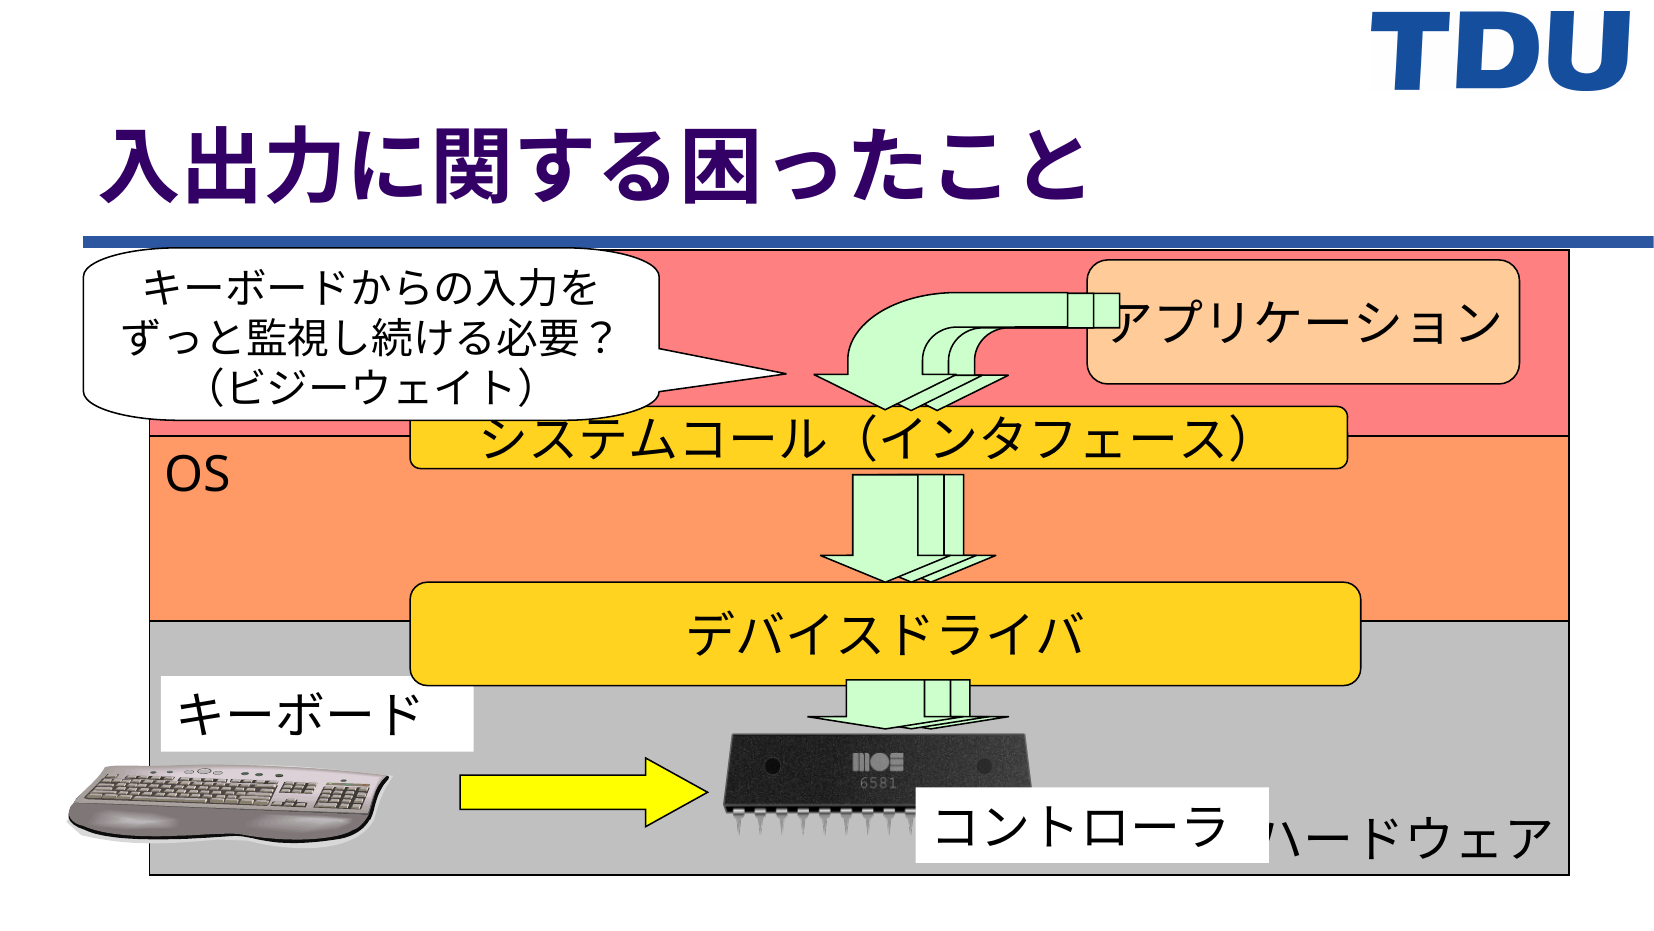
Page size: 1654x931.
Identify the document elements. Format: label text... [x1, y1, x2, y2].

text_box ハードウェア [149, 622, 1569, 876]
text_box [608, 250, 1569, 437]
text_box OS [889, 578, 908, 582]
text_box キーボード [160, 676, 474, 752]
text_box キーボードからの入力を ずっと監視し続ける必要？ （ビジーウェイト） [83, 247, 787, 421]
picture [1371, 11, 1630, 91]
picture [723, 733, 1034, 836]
text_box [149, 419, 410, 437]
text_box システムコール（インタフェース） [410, 406, 1348, 469]
text_box [807, 679, 1010, 729]
text_box コントローラ [915, 787, 1269, 863]
title 入出力に関する困ったこと [82, 51, 1571, 228]
text_box デバイスドライバ [410, 582, 1361, 686]
text_box OS [149, 437, 1569, 622]
text_box [820, 474, 997, 583]
text_box [460, 758, 708, 827]
text_box アプリケーション [1087, 259, 1520, 384]
picture [61, 760, 394, 855]
